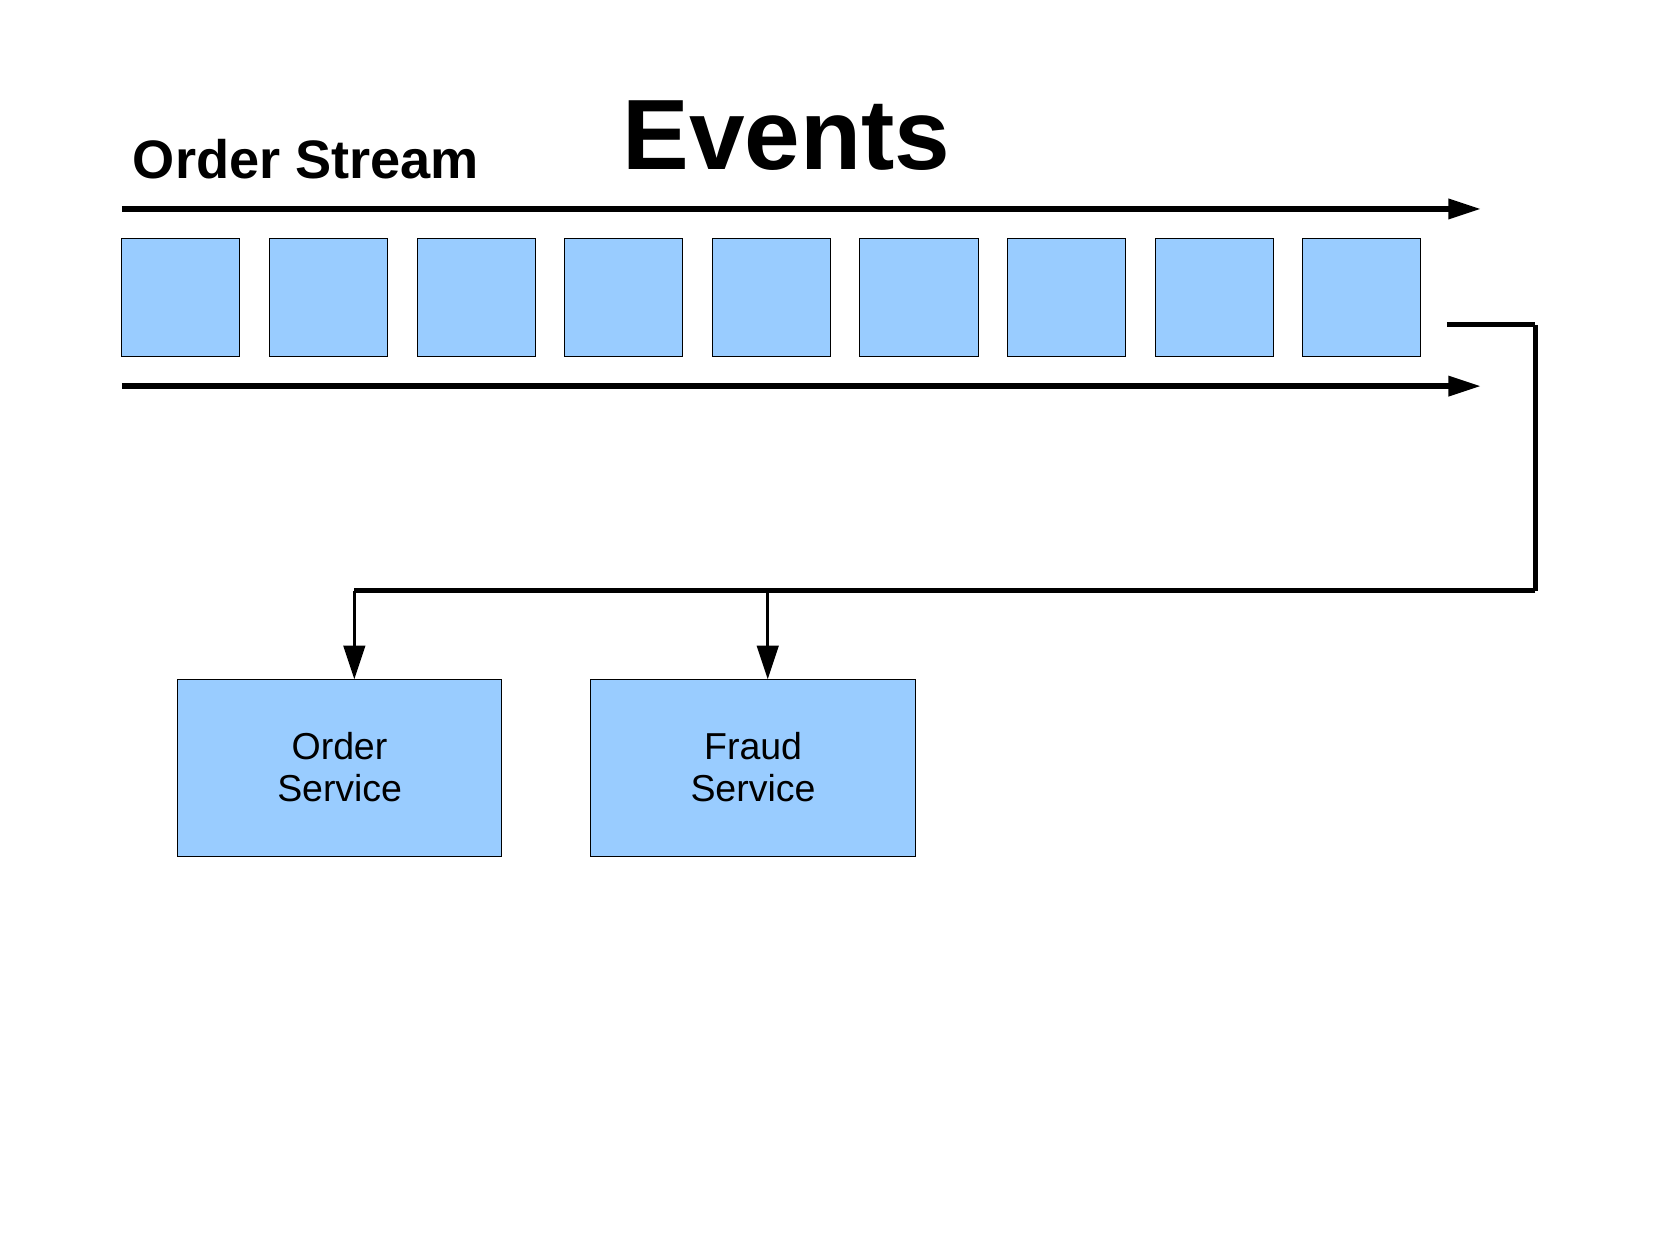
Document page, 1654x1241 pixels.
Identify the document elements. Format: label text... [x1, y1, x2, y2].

text_box [1007, 238, 1126, 357]
text_box Order Stream [118, 122, 495, 199]
text_box [1302, 238, 1421, 357]
text_box [269, 238, 388, 357]
text_box [121, 238, 240, 357]
text_box [712, 238, 831, 357]
text_box Order Service [177, 679, 502, 857]
text_box [564, 238, 683, 357]
text_box Fraud Service [590, 679, 916, 857]
text_box [1155, 238, 1274, 357]
text_box [417, 238, 536, 357]
text_box [859, 238, 979, 357]
text_box Events [509, 71, 1063, 237]
